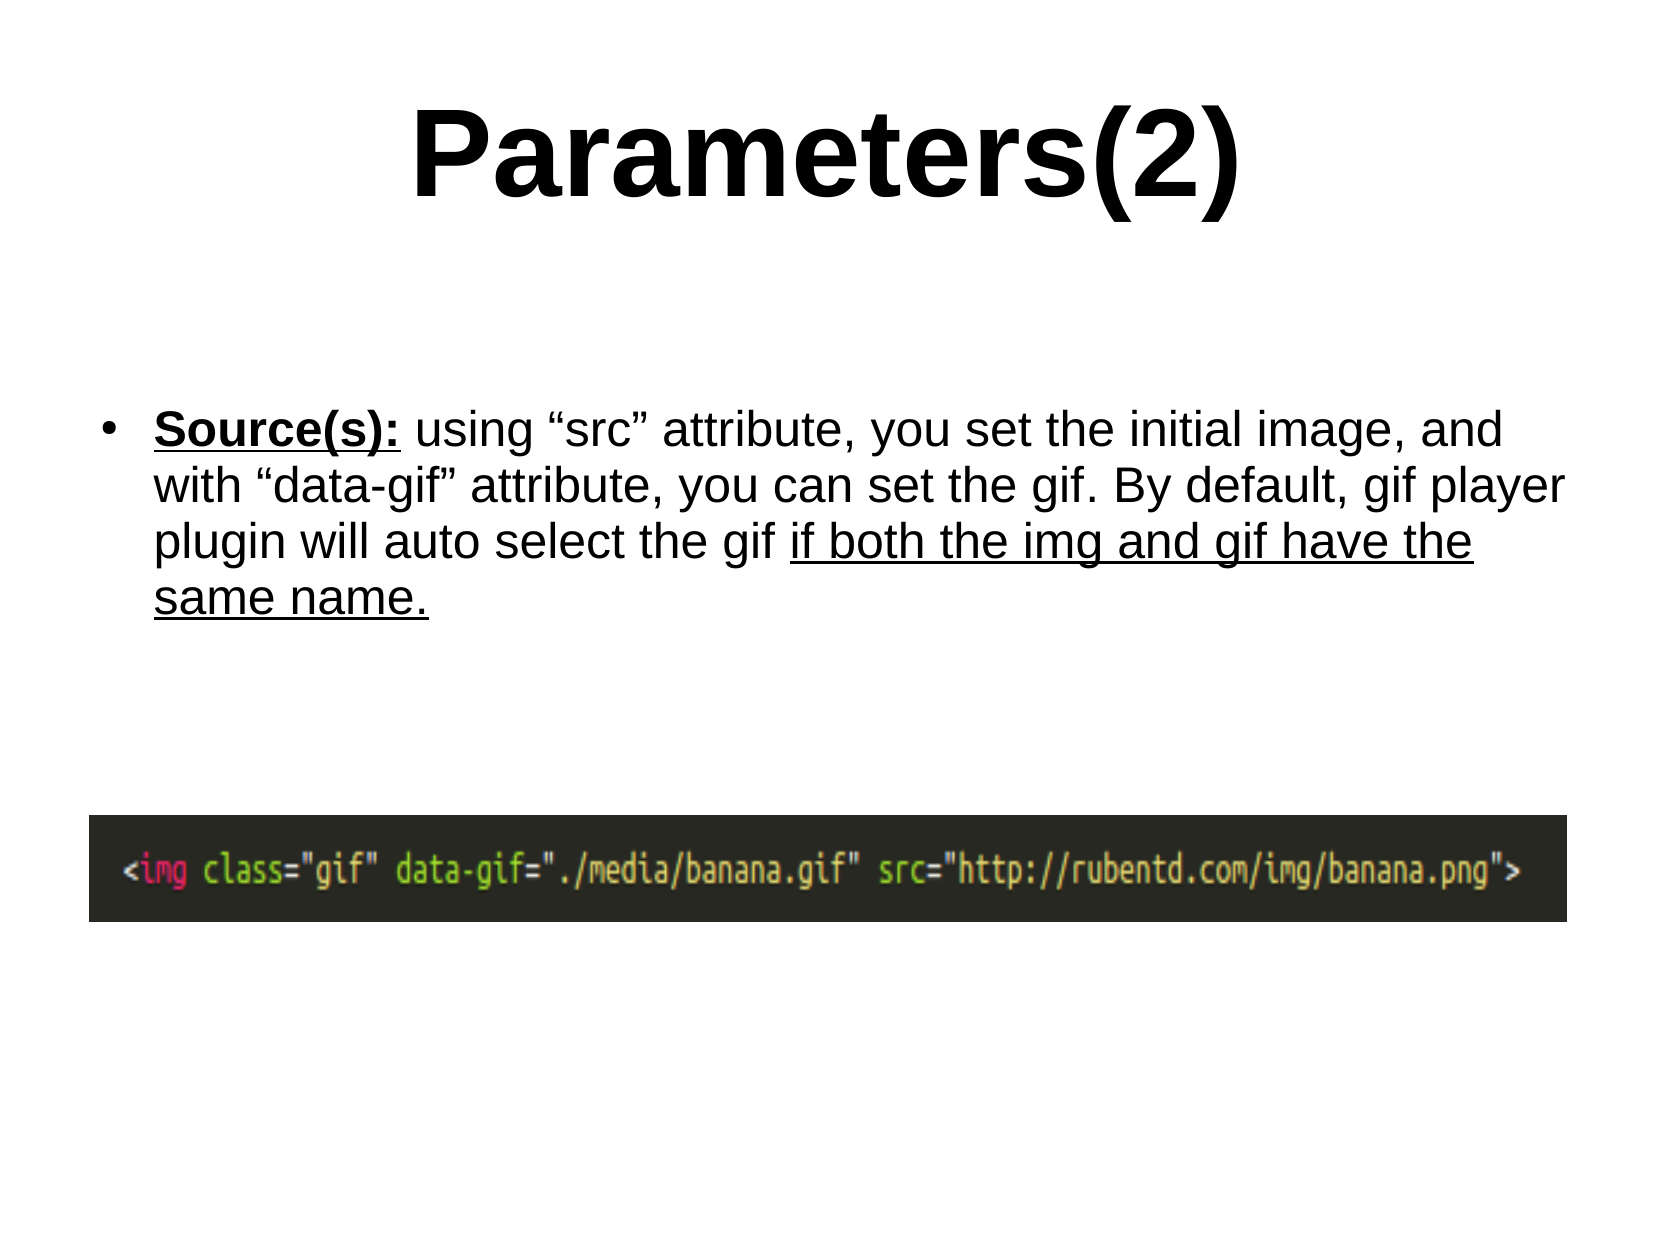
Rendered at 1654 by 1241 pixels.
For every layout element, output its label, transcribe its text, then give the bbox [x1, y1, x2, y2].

title Parameters(2) [82, 49, 1571, 231]
picture [89, 815, 1567, 922]
list Source(s): using “src” attribute, you set the initial image, and with “data-gif” attribute, you can set the gif. By default, gif player plugin will auto select the gif if both the img and gif have the same name. [82, 231, 1571, 951]
